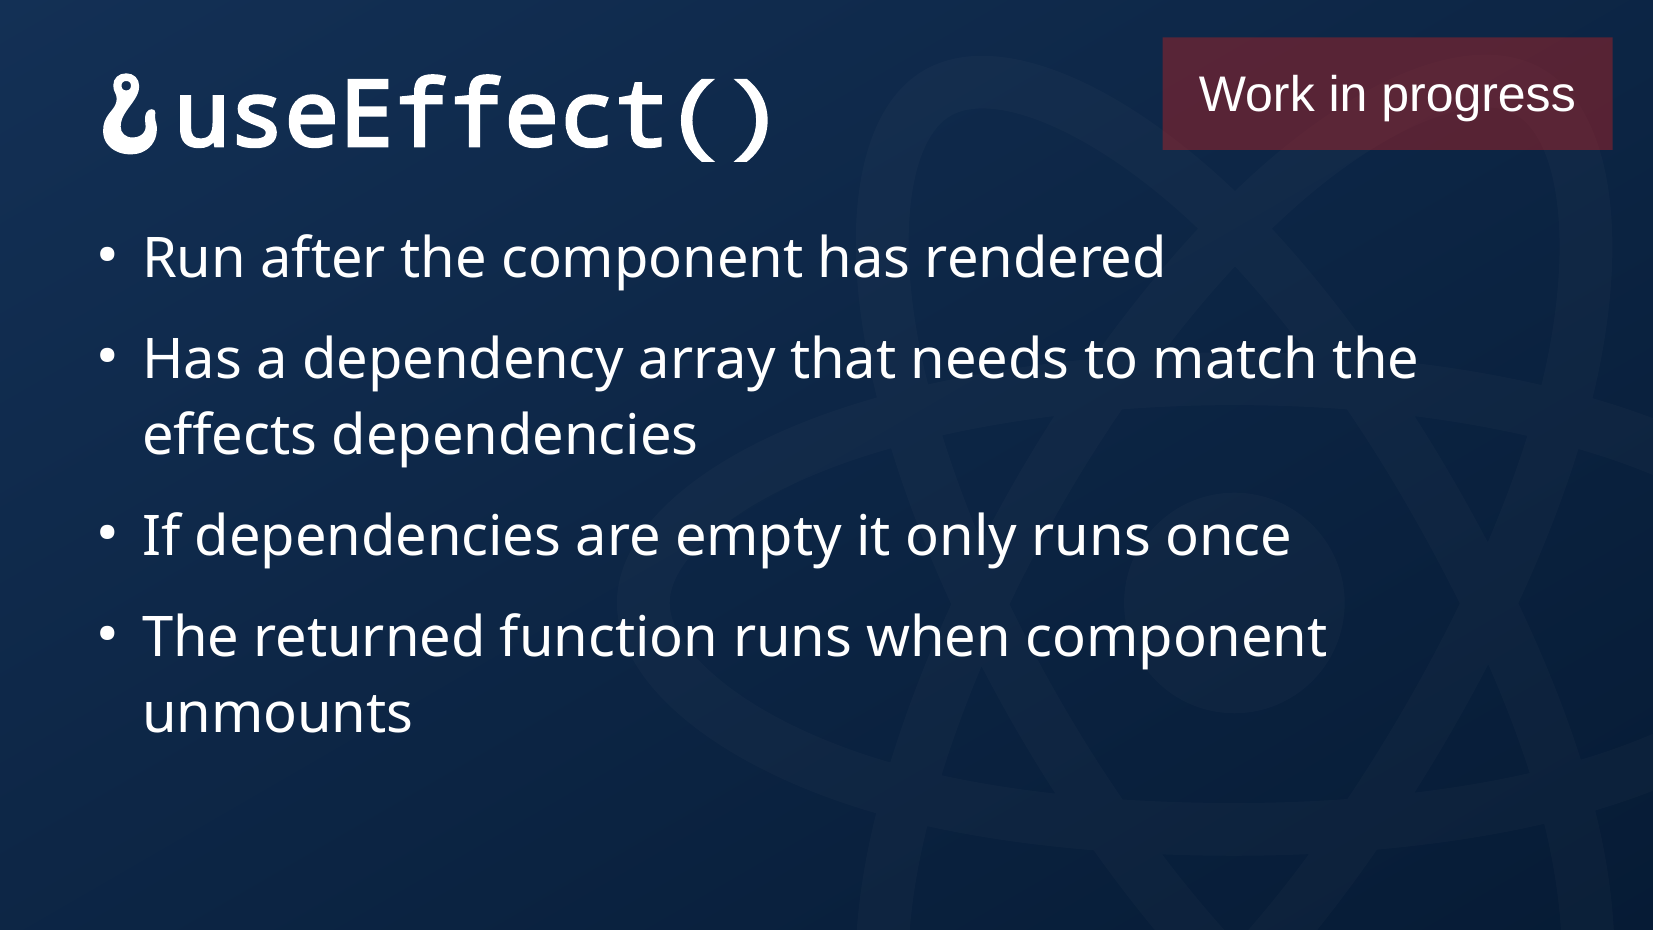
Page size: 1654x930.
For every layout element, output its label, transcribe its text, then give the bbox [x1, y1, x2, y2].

text_box Work in progress [1162, 37, 1613, 150]
title 🪝useEffect() [82, 37, 1571, 193]
list Run after the component has rendered Has a dependency array that needs to match the effects dependencies If dependencies are empty it only runs once The returned function runs when component unmounts [82, 217, 1571, 757]
